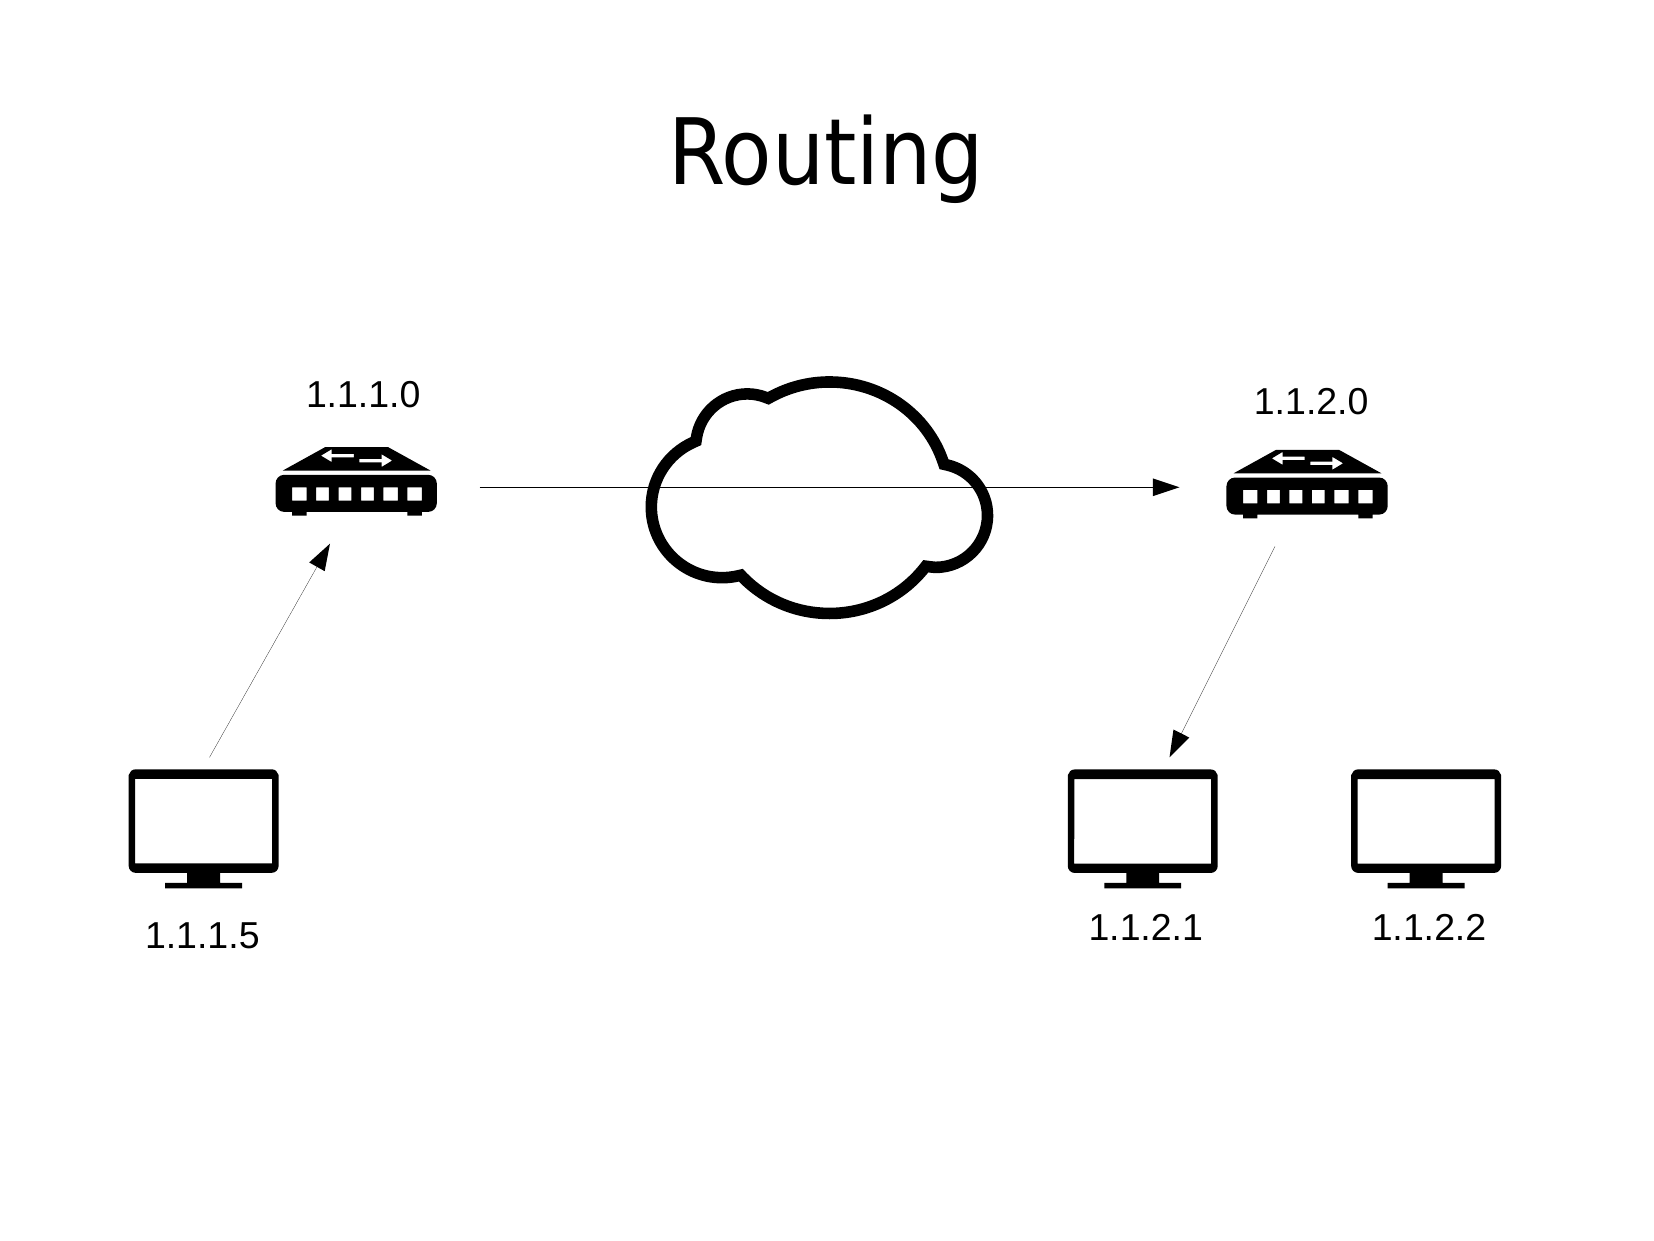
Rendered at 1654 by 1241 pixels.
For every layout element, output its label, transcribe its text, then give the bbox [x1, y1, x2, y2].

text_box 1.1.1.0 [291, 366, 442, 424]
picture [624, 302, 1015, 487]
picture [1058, 744, 1227, 955]
picture [1223, 417, 1392, 547]
text_box 1.1.2.2 [1357, 899, 1508, 957]
picture [272, 414, 441, 544]
title Routing [82, 49, 1571, 257]
picture [624, 488, 1015, 790]
picture [119, 744, 288, 955]
text_box 1.1.2.0 [1239, 373, 1390, 417]
picture [1342, 744, 1511, 955]
text_box 1.1.1.5 [130, 907, 281, 965]
text_box 1.1.2.1 [1073, 899, 1224, 957]
